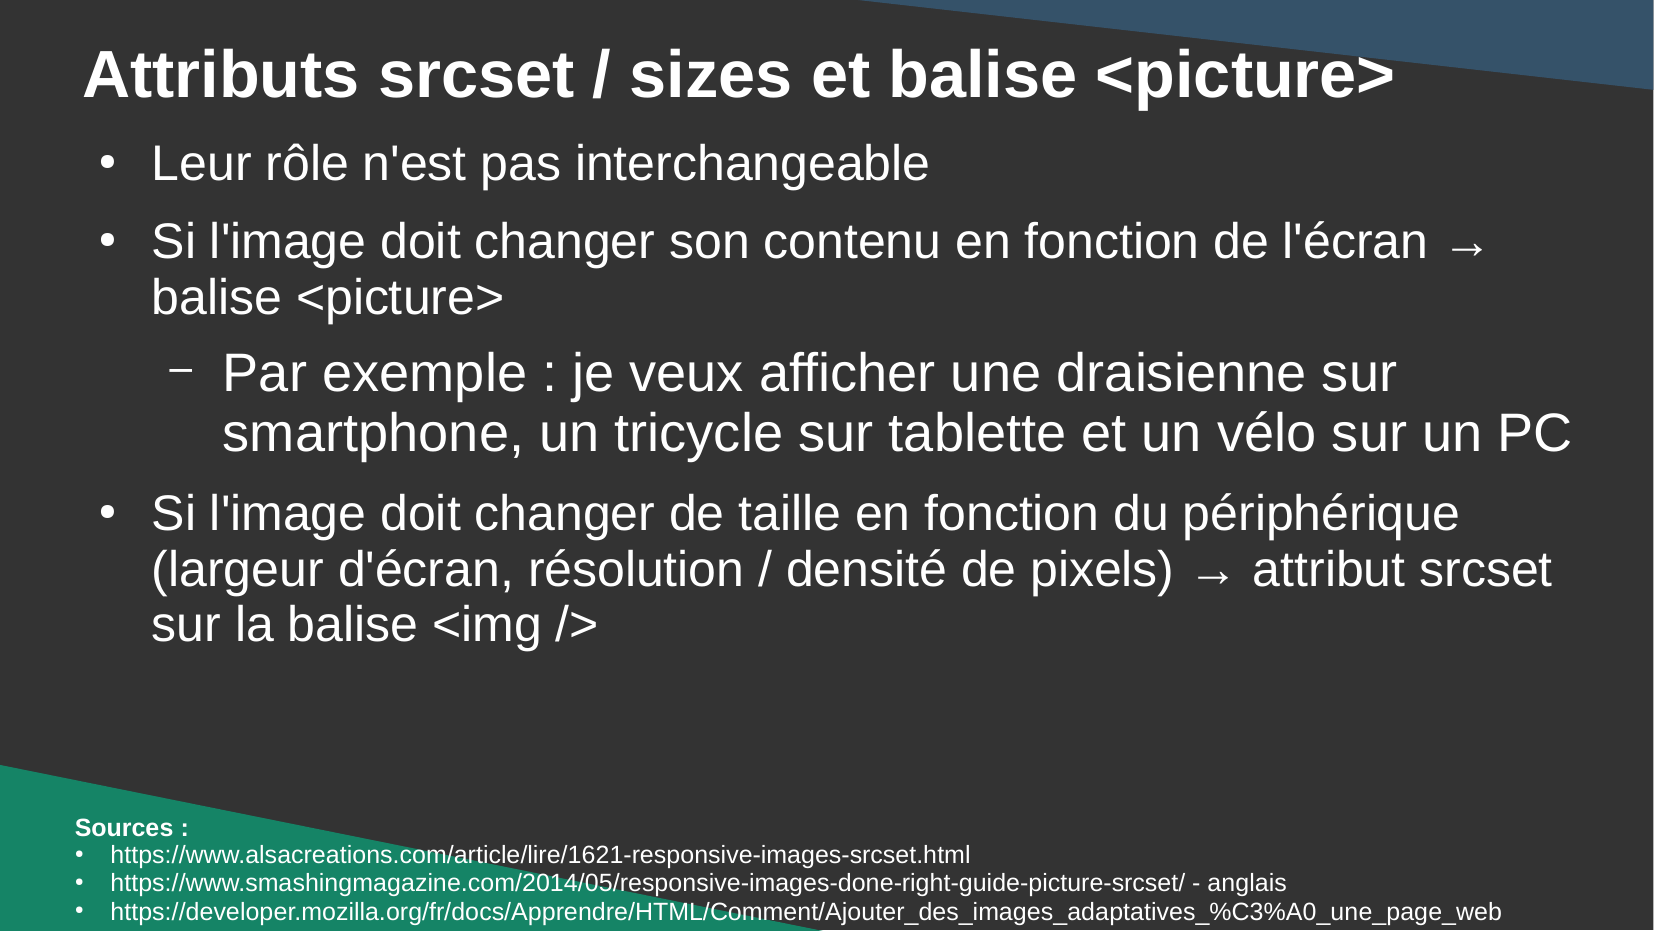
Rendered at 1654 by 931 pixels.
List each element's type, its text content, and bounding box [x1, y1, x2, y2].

title Attributs srcset / sizes et balise <picture> [82, 37, 1571, 122]
text_box [858, 0, 1654, 90]
list Leur rôle n'est pas interchangeable Si l'image doit changer son contenu en fonction de l'écran → balise <picture> Par exemple : je veux afficher une draisienne sur smartphone, un tricycle sur tablette et un vélo sur un PC Si l'image doit changer de taille en fonction du périphérique (largeur d'écran, résolution / densité de pixels) → attribut srcset sur la balise <img /> [80, 135, 1605, 674]
text_box [0, 764, 199, 931]
text_box Sources : https://www.alsacreations.com/article/lire/1621-responsive-images-srcset.html https://www.smashingmagazine.com/2014/05/responsive-images-done-right-guide-picture-srcset/ - anglais https://developer.mozilla.org/fr/docs/Apprendre/HTML/Comment/Ajouter_des_images_adaptatives_%C3%A0_une_page_web [60, 805, 1546, 931]
